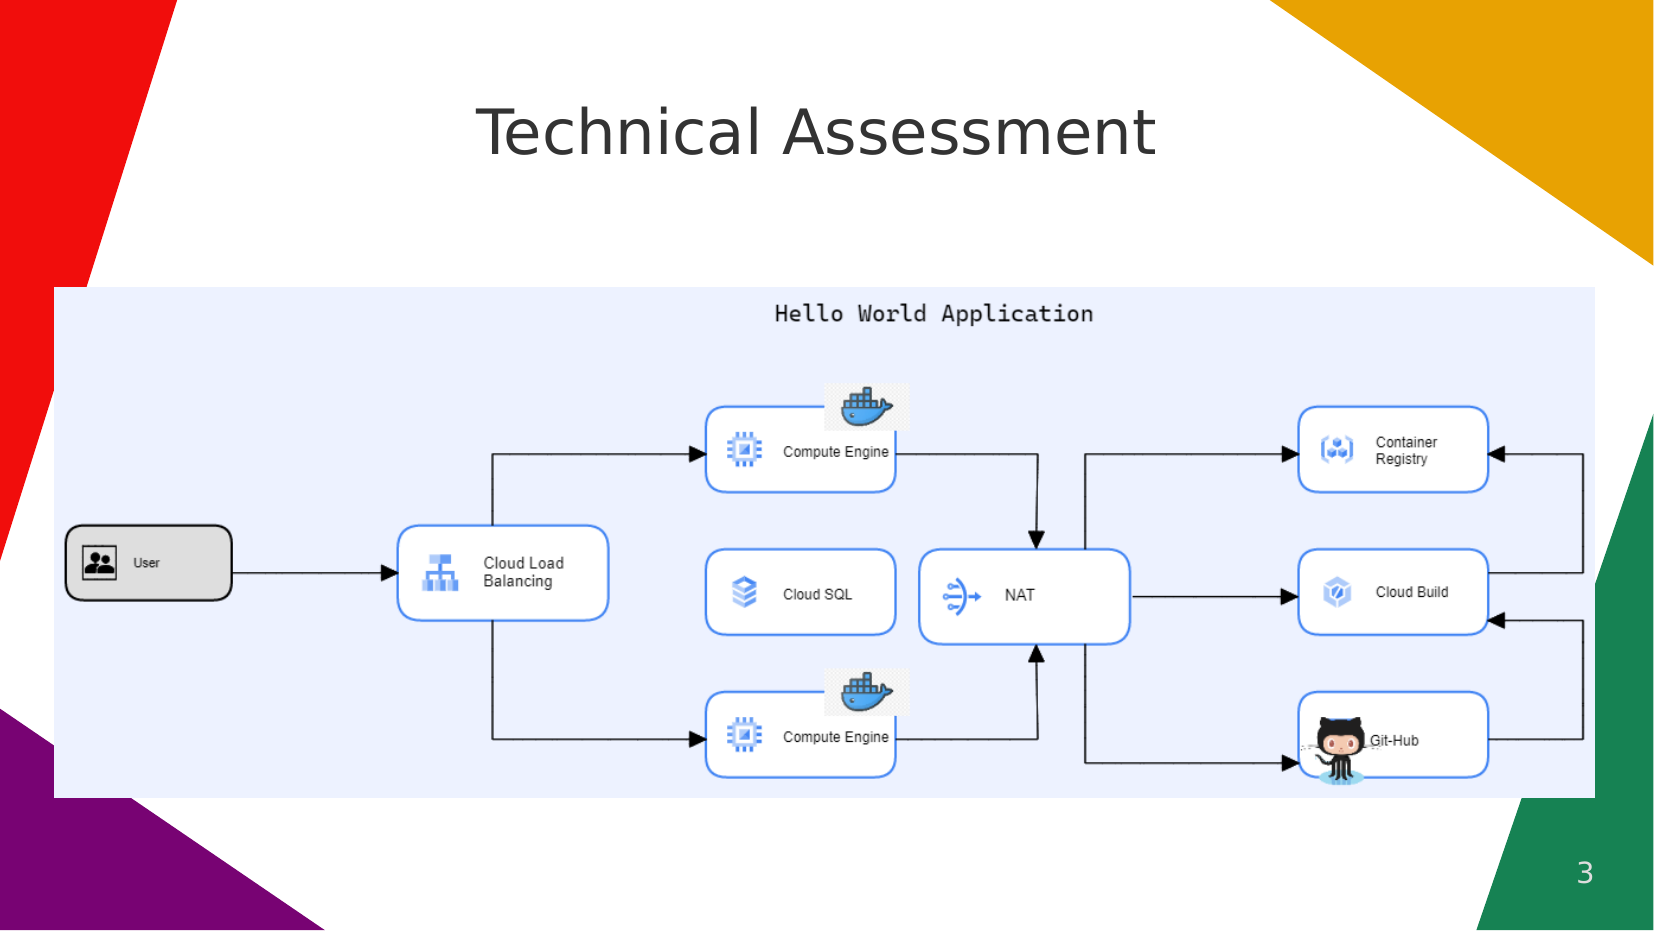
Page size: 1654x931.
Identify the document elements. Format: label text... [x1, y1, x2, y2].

title Technical Assessment [118, 59, 1536, 207]
picture [54, 287, 1595, 798]
